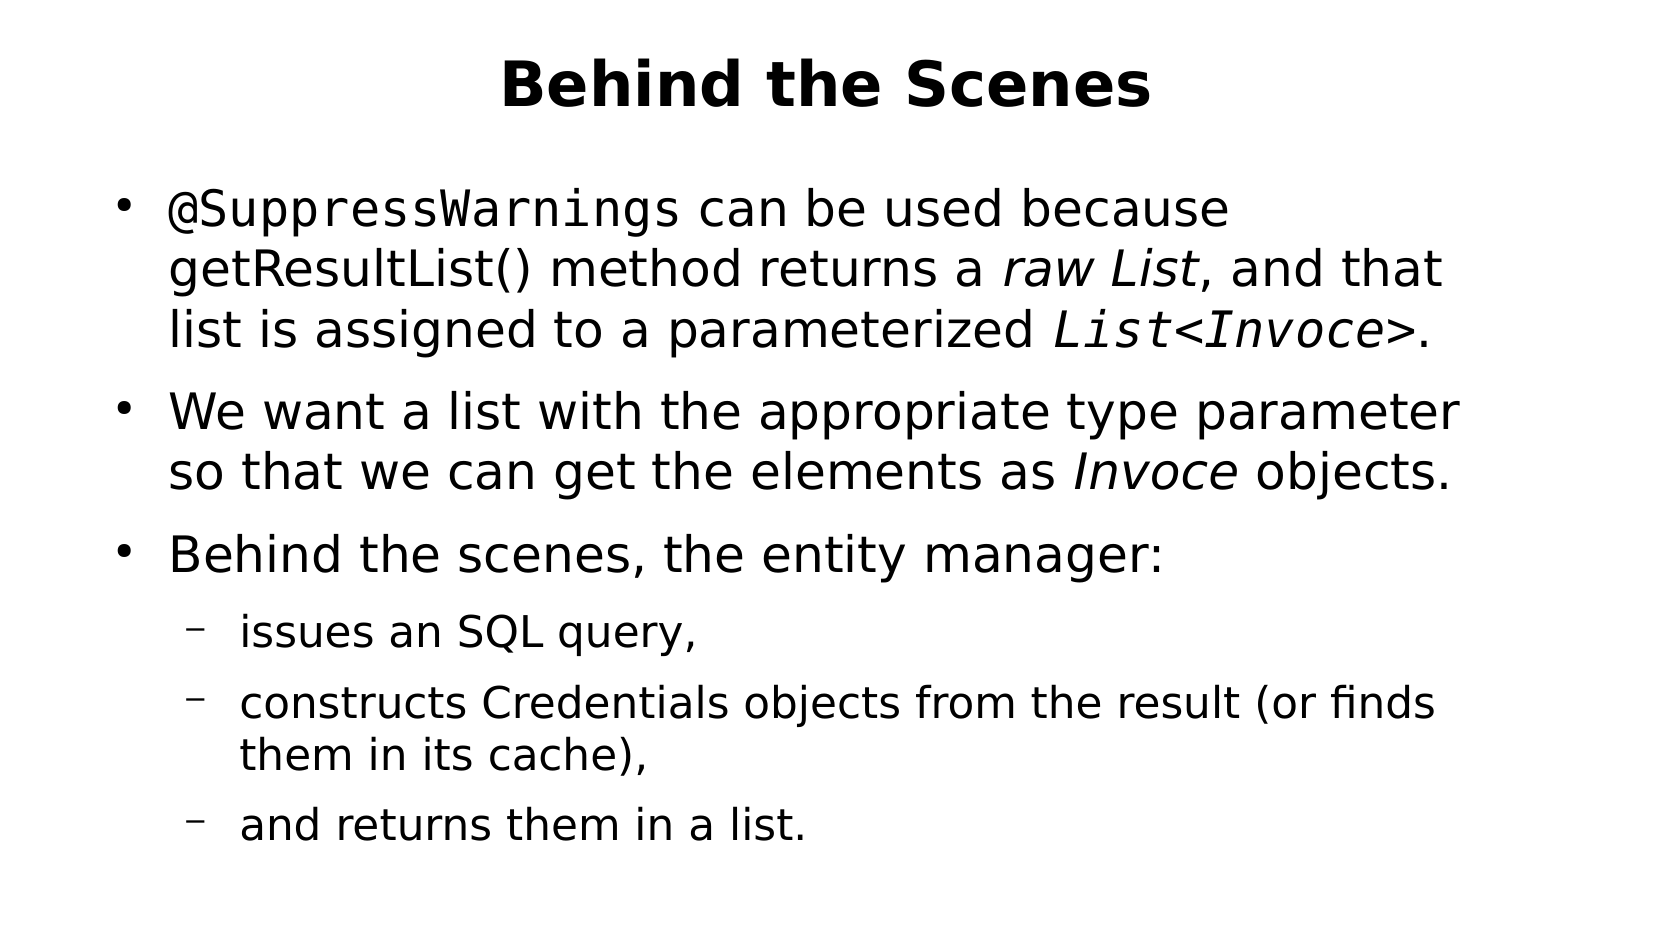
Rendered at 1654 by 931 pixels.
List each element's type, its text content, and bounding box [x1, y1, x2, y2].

title Behind the Scenes [82, 36, 1571, 147]
list @SuppressWarnings can be used because getResultList() method returns a raw List, and that list is assigned to a parameterized List<Invoce>. We want a list with the appropriate type parameter so that we can get the elements as Invoce objects. Behind the scenes, the entity manager: issues an SQL query, constructs Credentials objects from the result (or finds them in its cache), and returns them in a list. [82, 168, 1538, 889]
